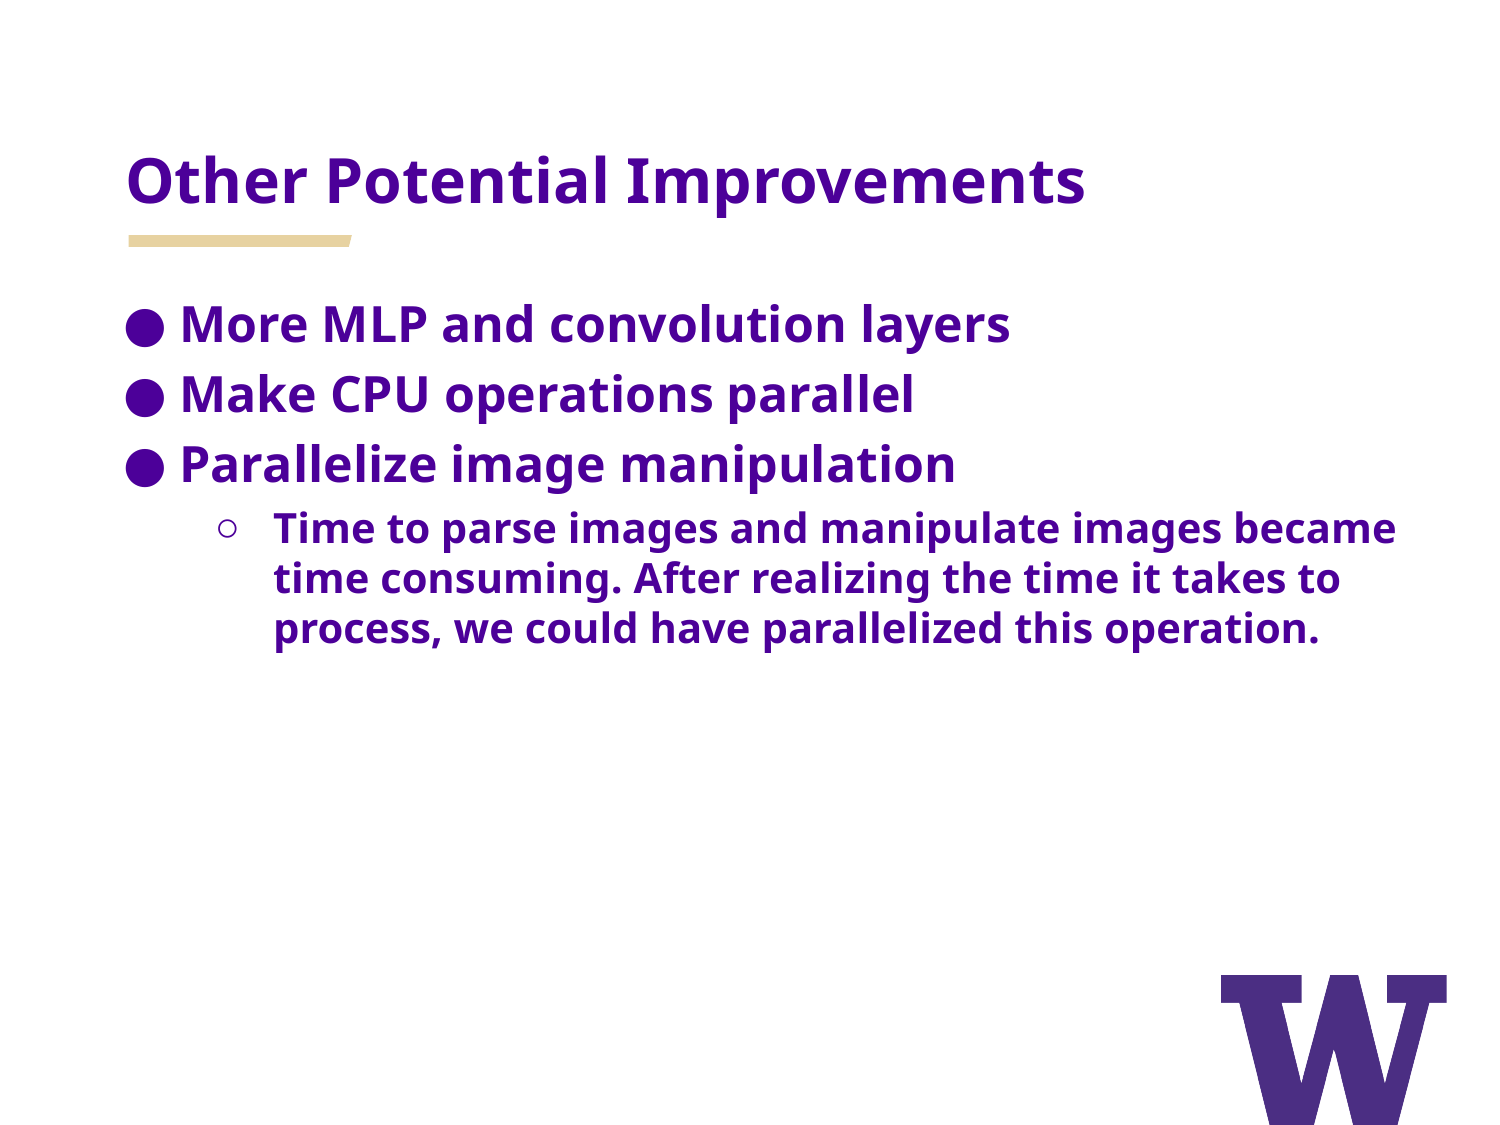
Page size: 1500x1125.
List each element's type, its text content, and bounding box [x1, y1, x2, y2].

picture [128, 235, 352, 247]
picture [1221, 975, 1447, 1125]
title Other Potential Improvements [110, 60, 1453, 224]
list More MLP and convolution layers Make CPU operations parallel Parallelize image manipulation Time to parse images and manipulate images became time consuming. After realizing the time it takes to process, we could have parallelized this operation. [108, 284, 1453, 944]
